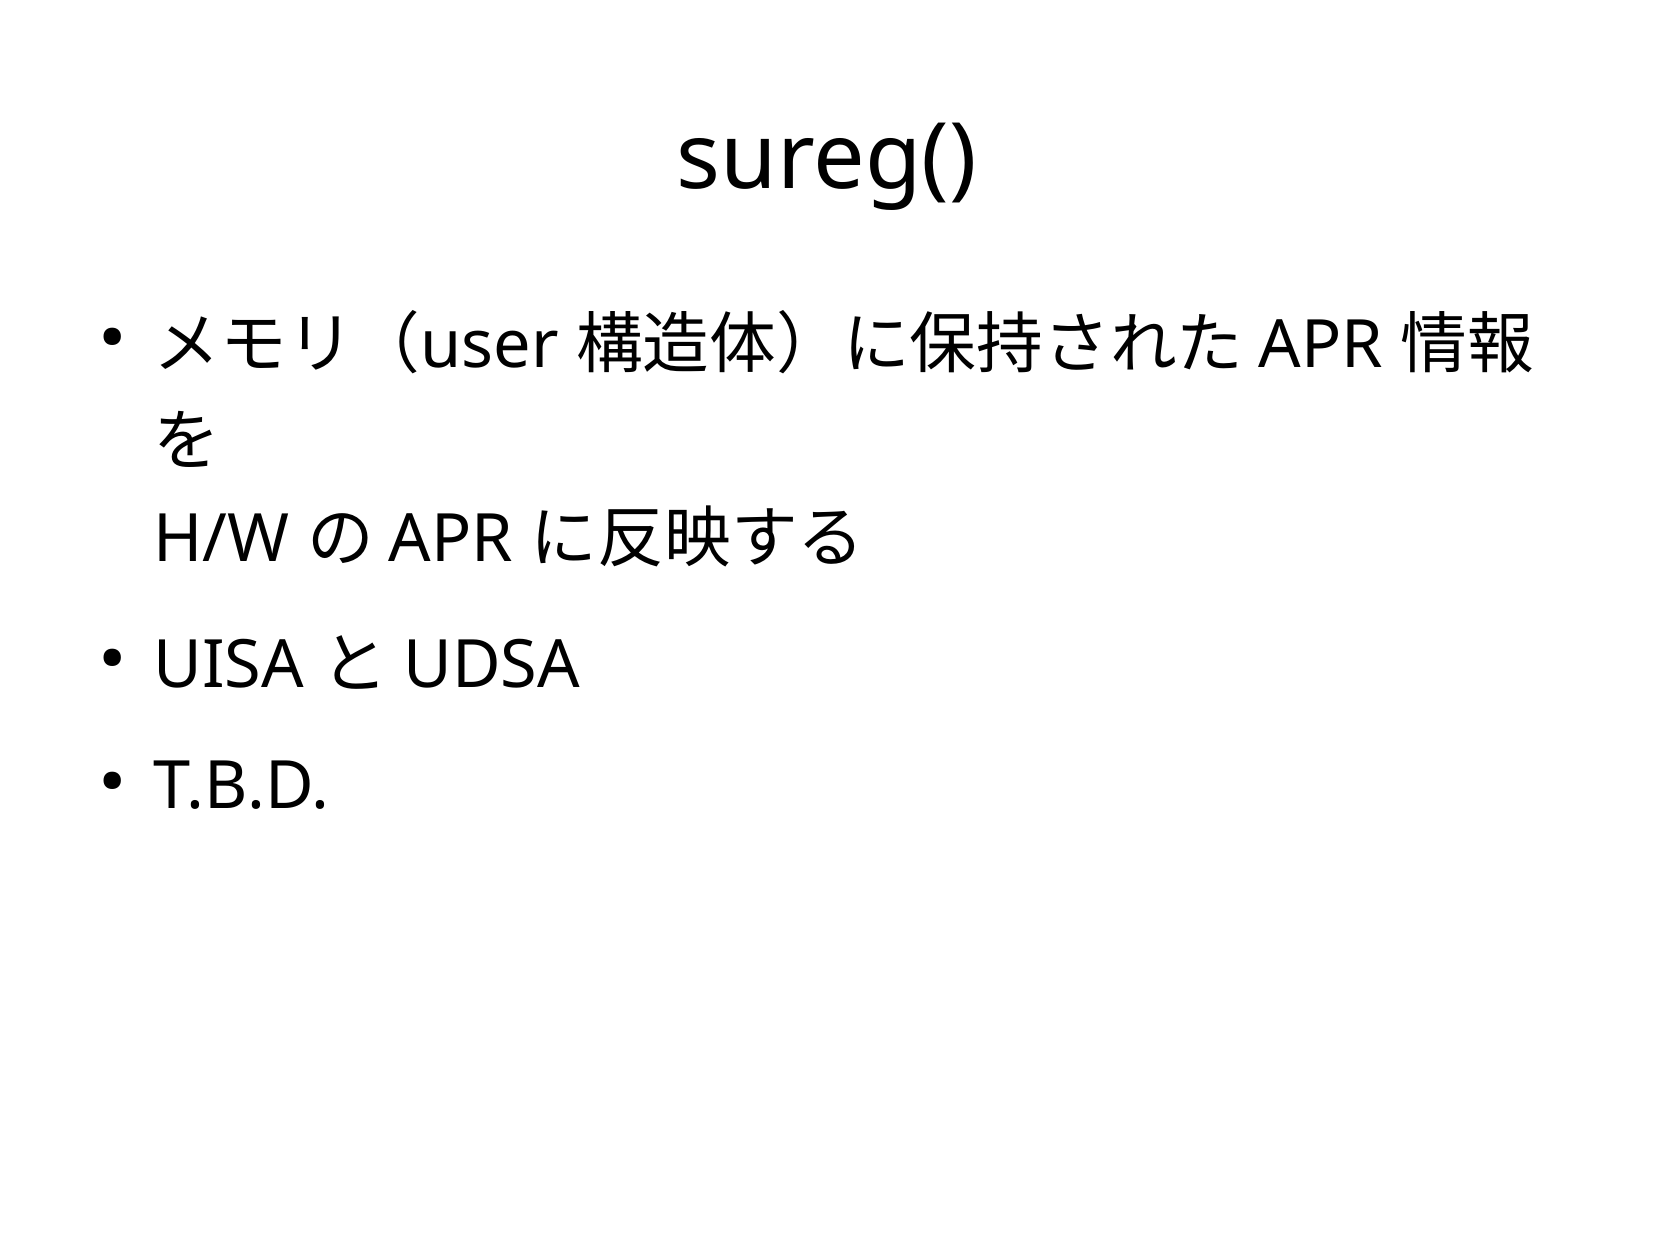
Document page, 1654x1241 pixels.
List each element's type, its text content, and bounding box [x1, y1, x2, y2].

list メモリ（user 構造体）に保持された APR 情報を H/W の APR に反映する UISA と UDSA T.B.D. [82, 290, 1538, 1170]
title sureg() [82, 49, 1571, 257]
